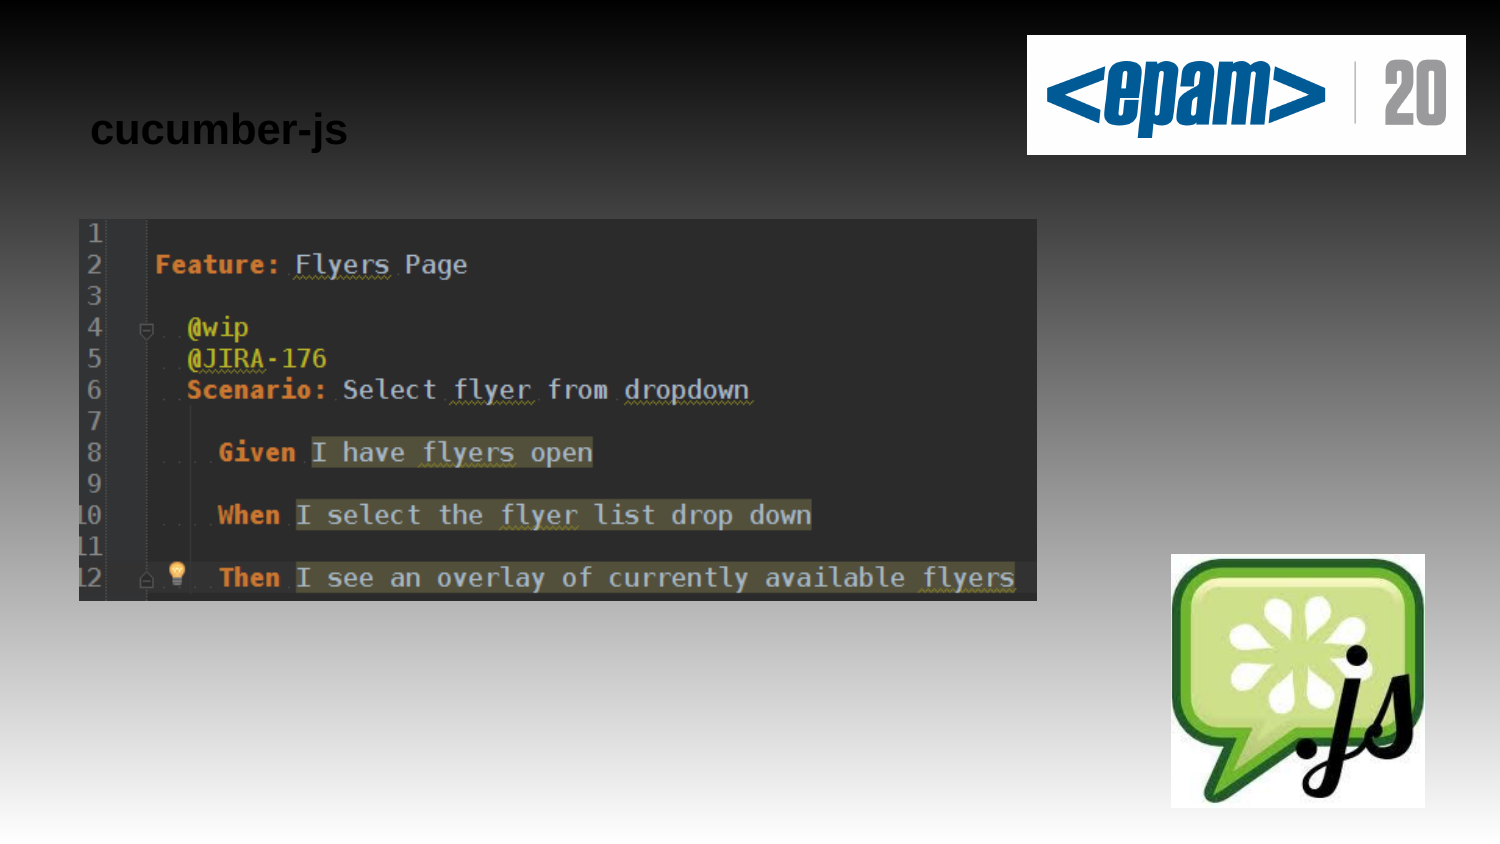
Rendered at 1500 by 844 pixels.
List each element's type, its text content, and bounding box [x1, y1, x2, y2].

picture [79, 219, 1037, 602]
title cucumber-js [75, 33, 1425, 175]
picture [1171, 554, 1425, 808]
picture [1027, 35, 1466, 155]
